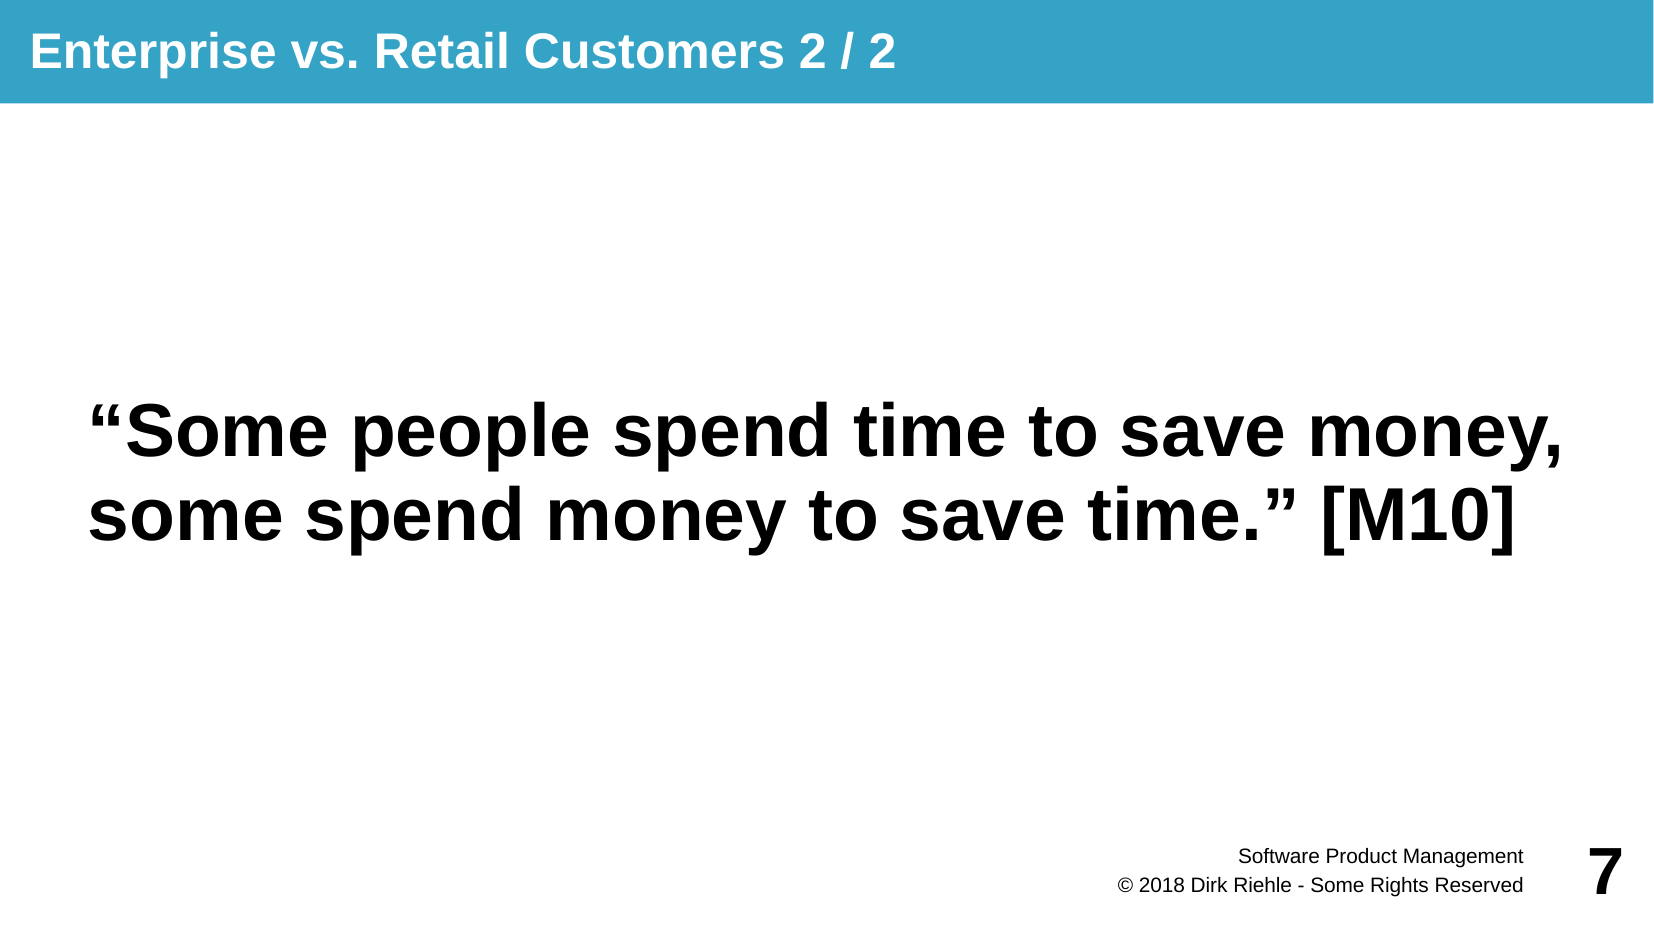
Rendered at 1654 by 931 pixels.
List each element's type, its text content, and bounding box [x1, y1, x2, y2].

subtitle “Some people spend time to save money, some spend money to save time.” [M10] [29, 132, 1625, 813]
title Enterprise vs. Retail Customers 2 / 2 [0, 0, 1654, 104]
